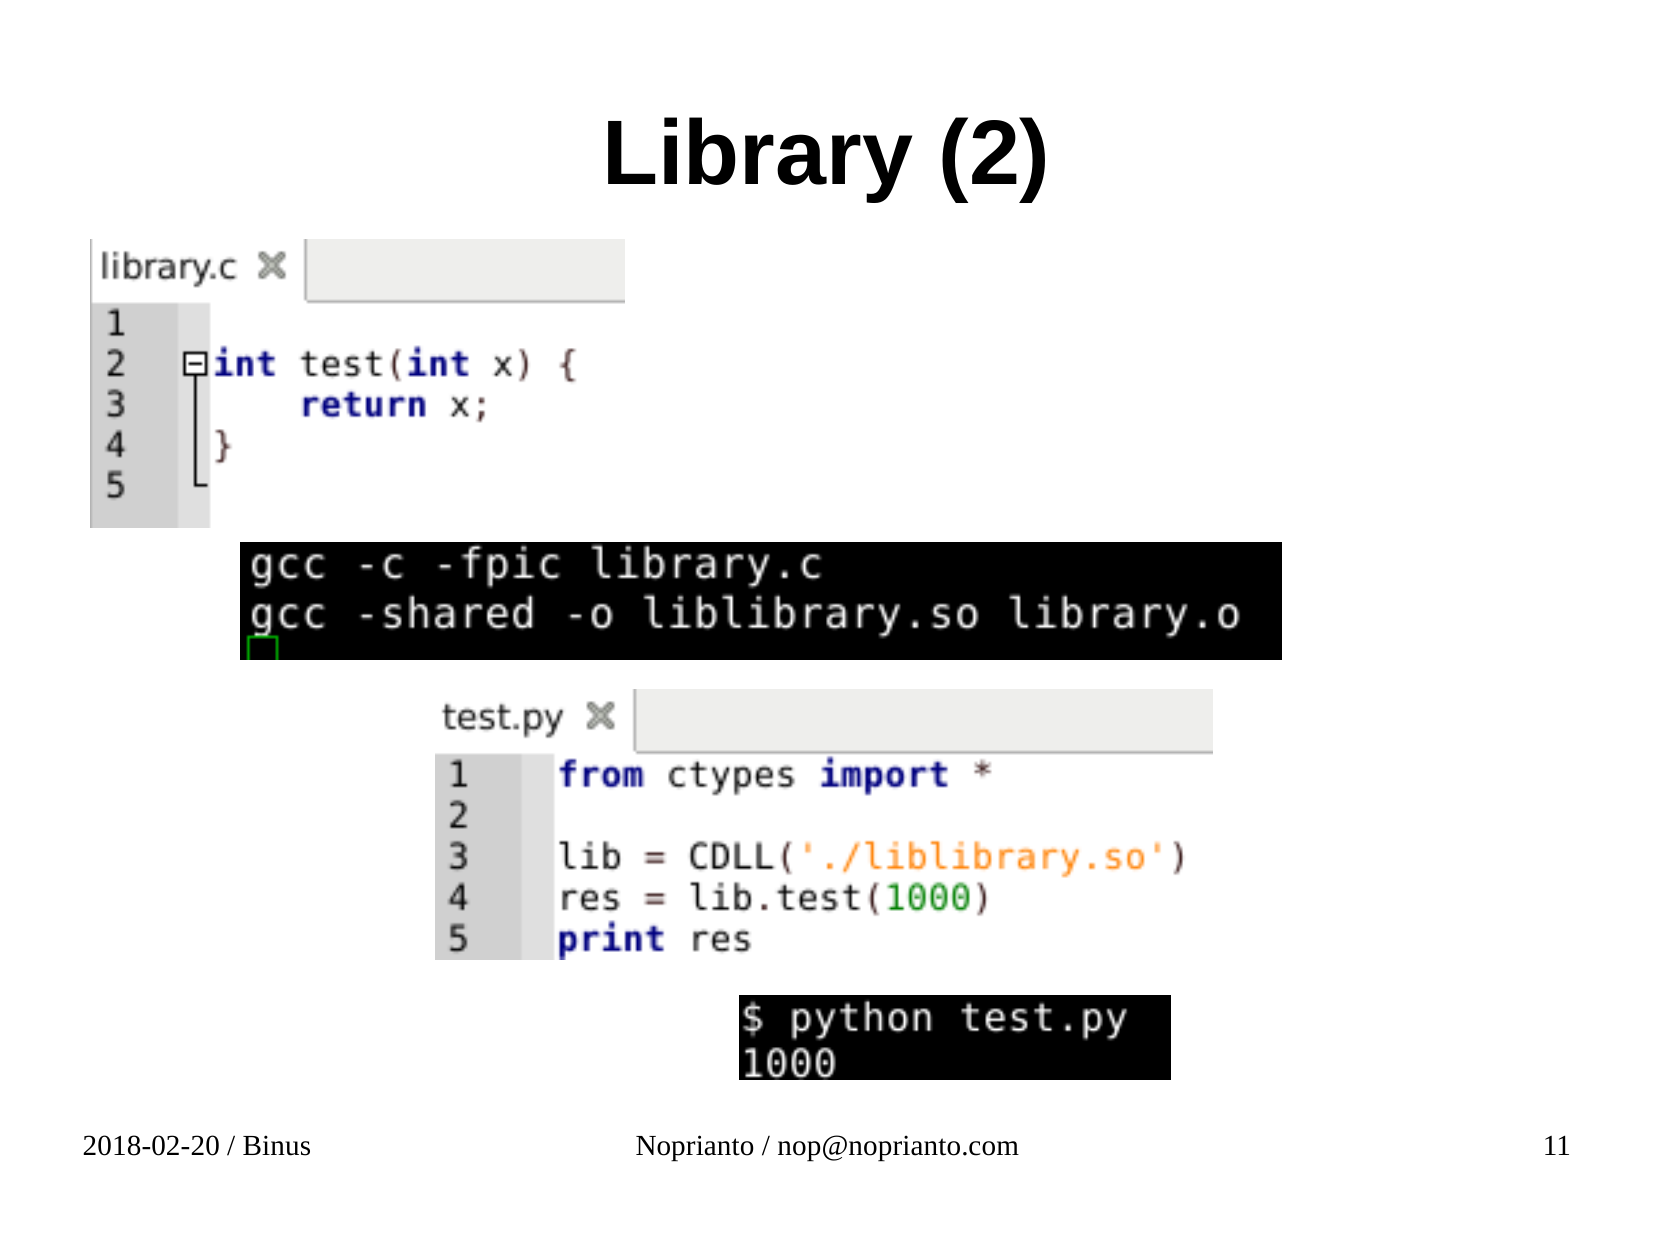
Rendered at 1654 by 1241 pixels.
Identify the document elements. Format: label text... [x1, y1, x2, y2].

title Library (2) [82, 49, 1571, 257]
picture [90, 239, 625, 528]
picture [240, 542, 1282, 661]
picture [739, 995, 1171, 1081]
picture [435, 689, 1213, 961]
